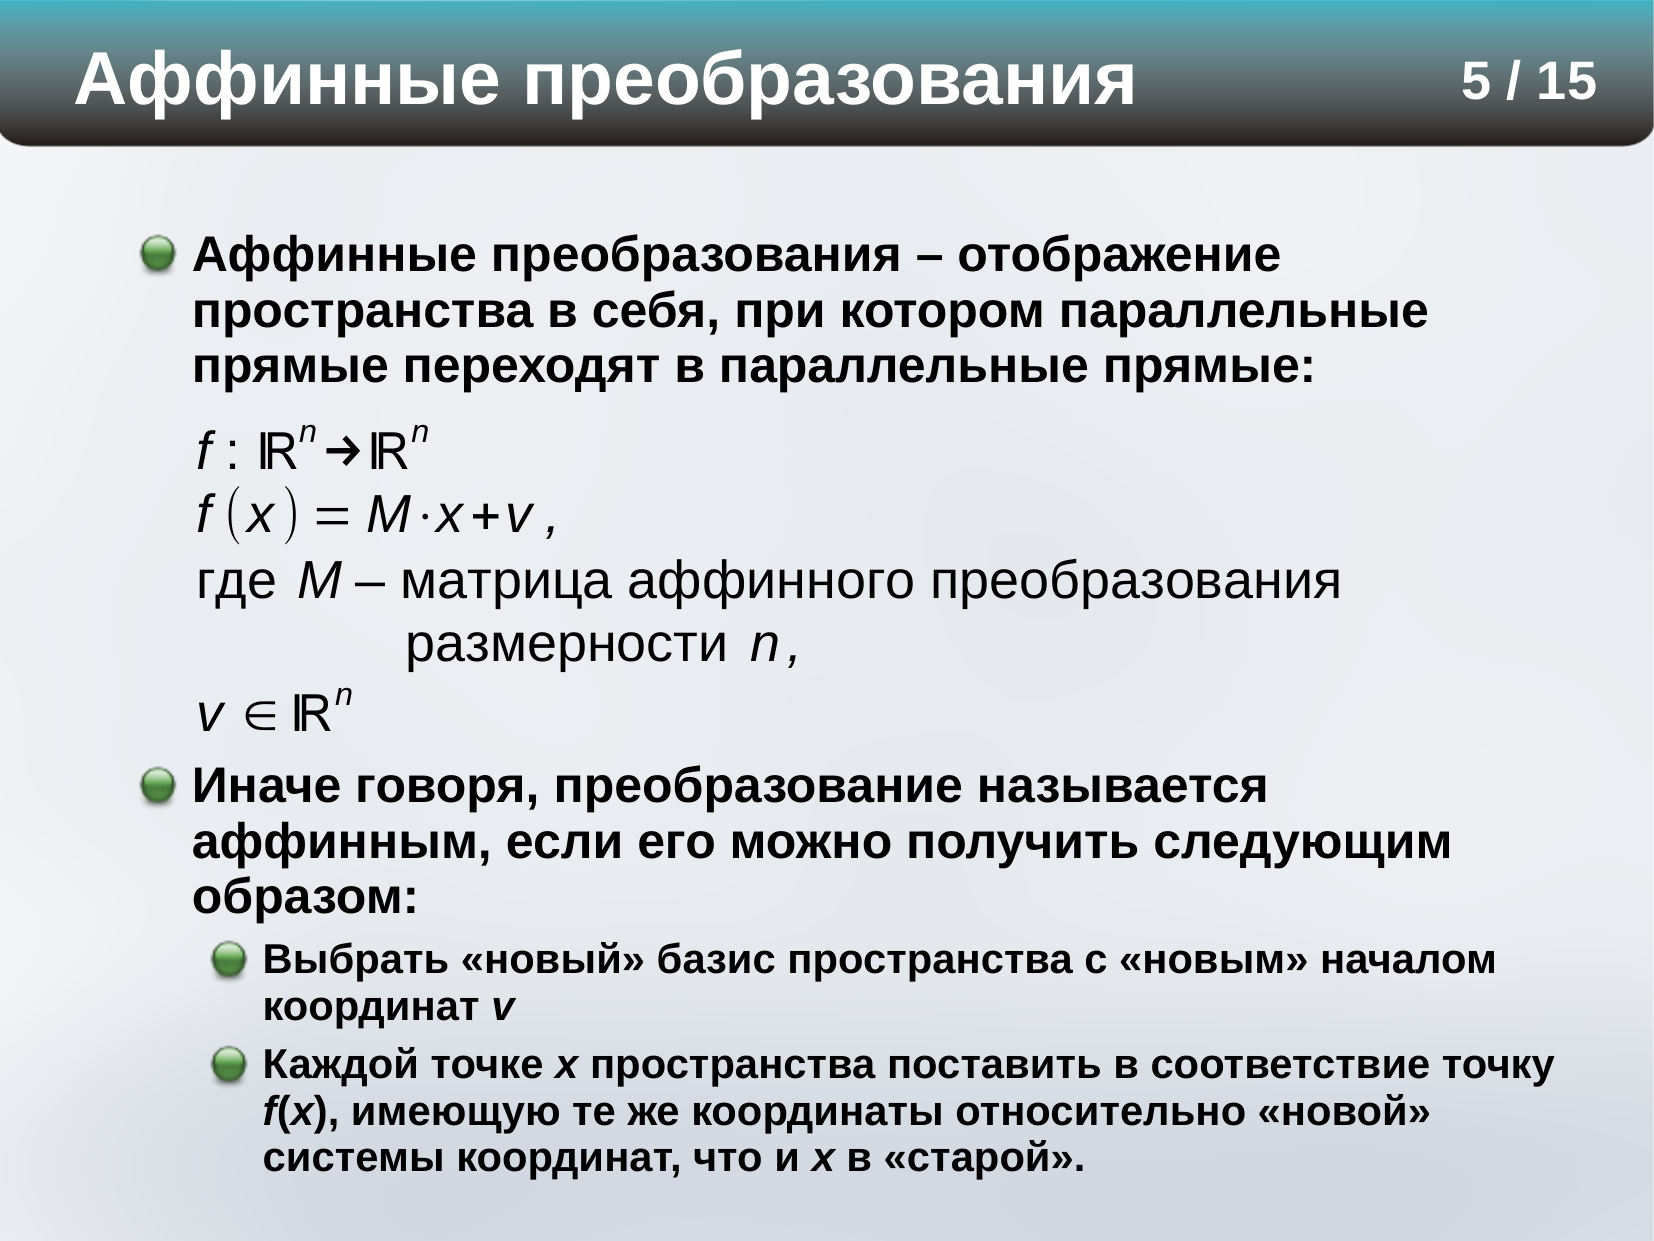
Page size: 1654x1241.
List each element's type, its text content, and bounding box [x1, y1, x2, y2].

chart [189, 413, 1351, 743]
text_box Аффинные преобразования – отображение пространства в себя, при котором параллельные прямые переходят в параллельные прямые: Иначе говоря, преобразование называется аффинным, если его можно получить следующим образом: Выбрать «новый» базис пространства с «новым» началом координат v Каждой точке x пространства поставить в соответствие точку f(x), имеющую те же координаты относительно «новой» системы координат, что и x в «старой». [118, 218, 1595, 1188]
text_box <номер> / 15 [1446, 42, 1654, 179]
text_box Аффинные преобразования [59, 29, 1418, 129]
picture [0, 0, 1654, 1241]
